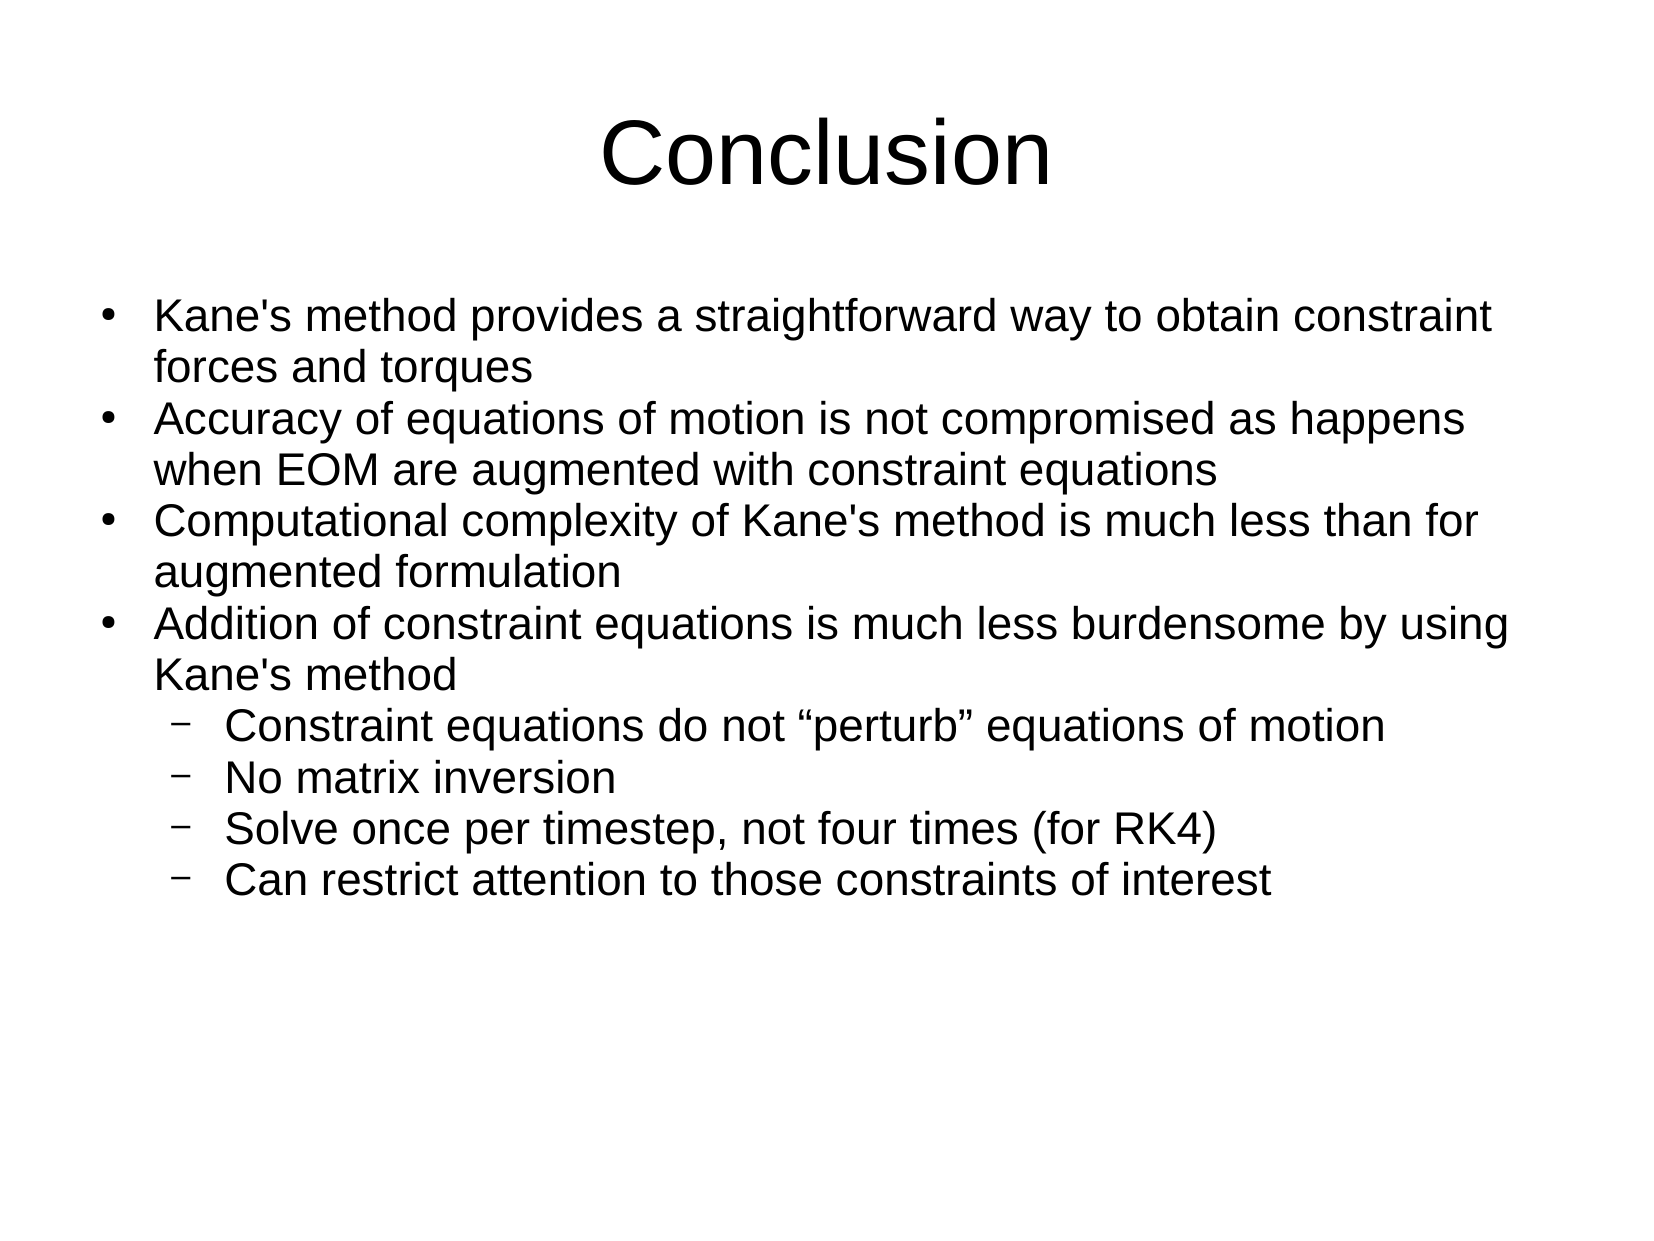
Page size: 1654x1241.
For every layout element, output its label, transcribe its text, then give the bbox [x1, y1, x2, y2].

list Kane's method provides a straightforward way to obtain constraint forces and torques Accuracy of equations of motion is not compromised as happens when EOM are augmented with constraint equations Computational complexity of Kane's method is much less than for augmented formulation Addition of constraint equations is much less burdensome by using Kane's method Constraint equations do not “perturb” equations of motion No matrix inversion Solve once per timestep, not four times (for RK4) Can restrict attention to those constraints of interest [82, 290, 1571, 1010]
title Conclusion [82, 49, 1571, 257]
